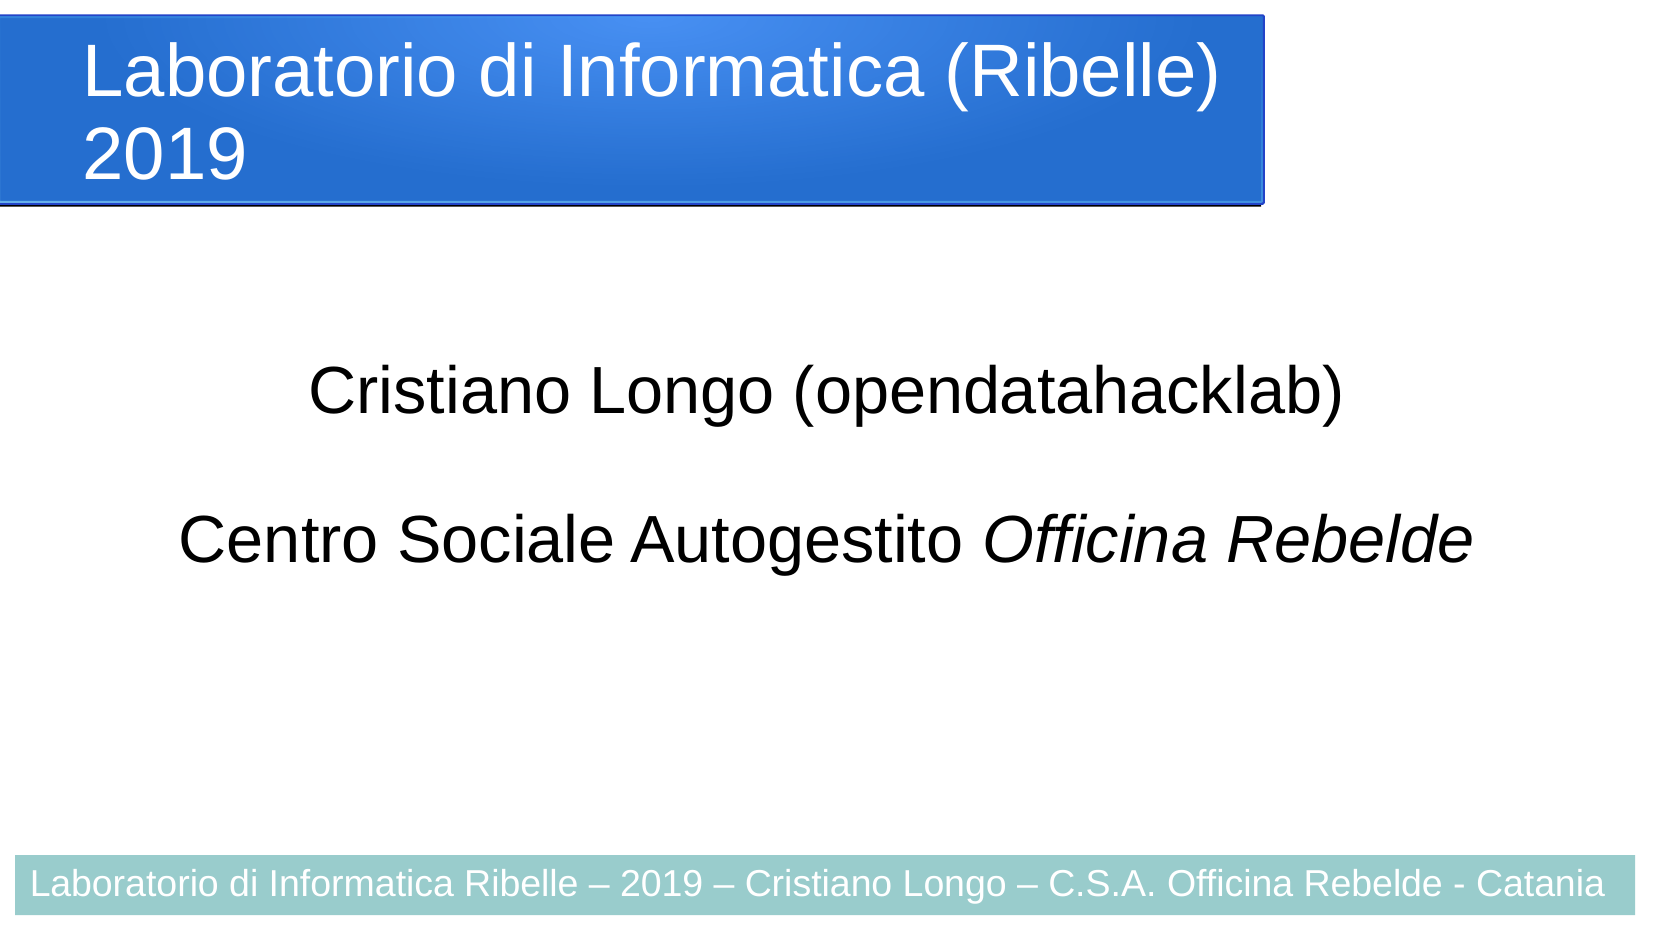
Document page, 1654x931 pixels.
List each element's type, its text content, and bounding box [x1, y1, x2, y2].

subtitle Cristiano Longo (opendatahacklab) Centro Sociale Autogestito Officina Rebelde [82, 224, 1571, 855]
text_box Laboratorio di Informatica Ribelle – 2019 – Cristiano Longo – C.S.A. Officina Rebelde - Catania [15, 855, 1636, 916]
title Laboratorio di Informatica (Ribelle) 2019 [82, 29, 1235, 196]
